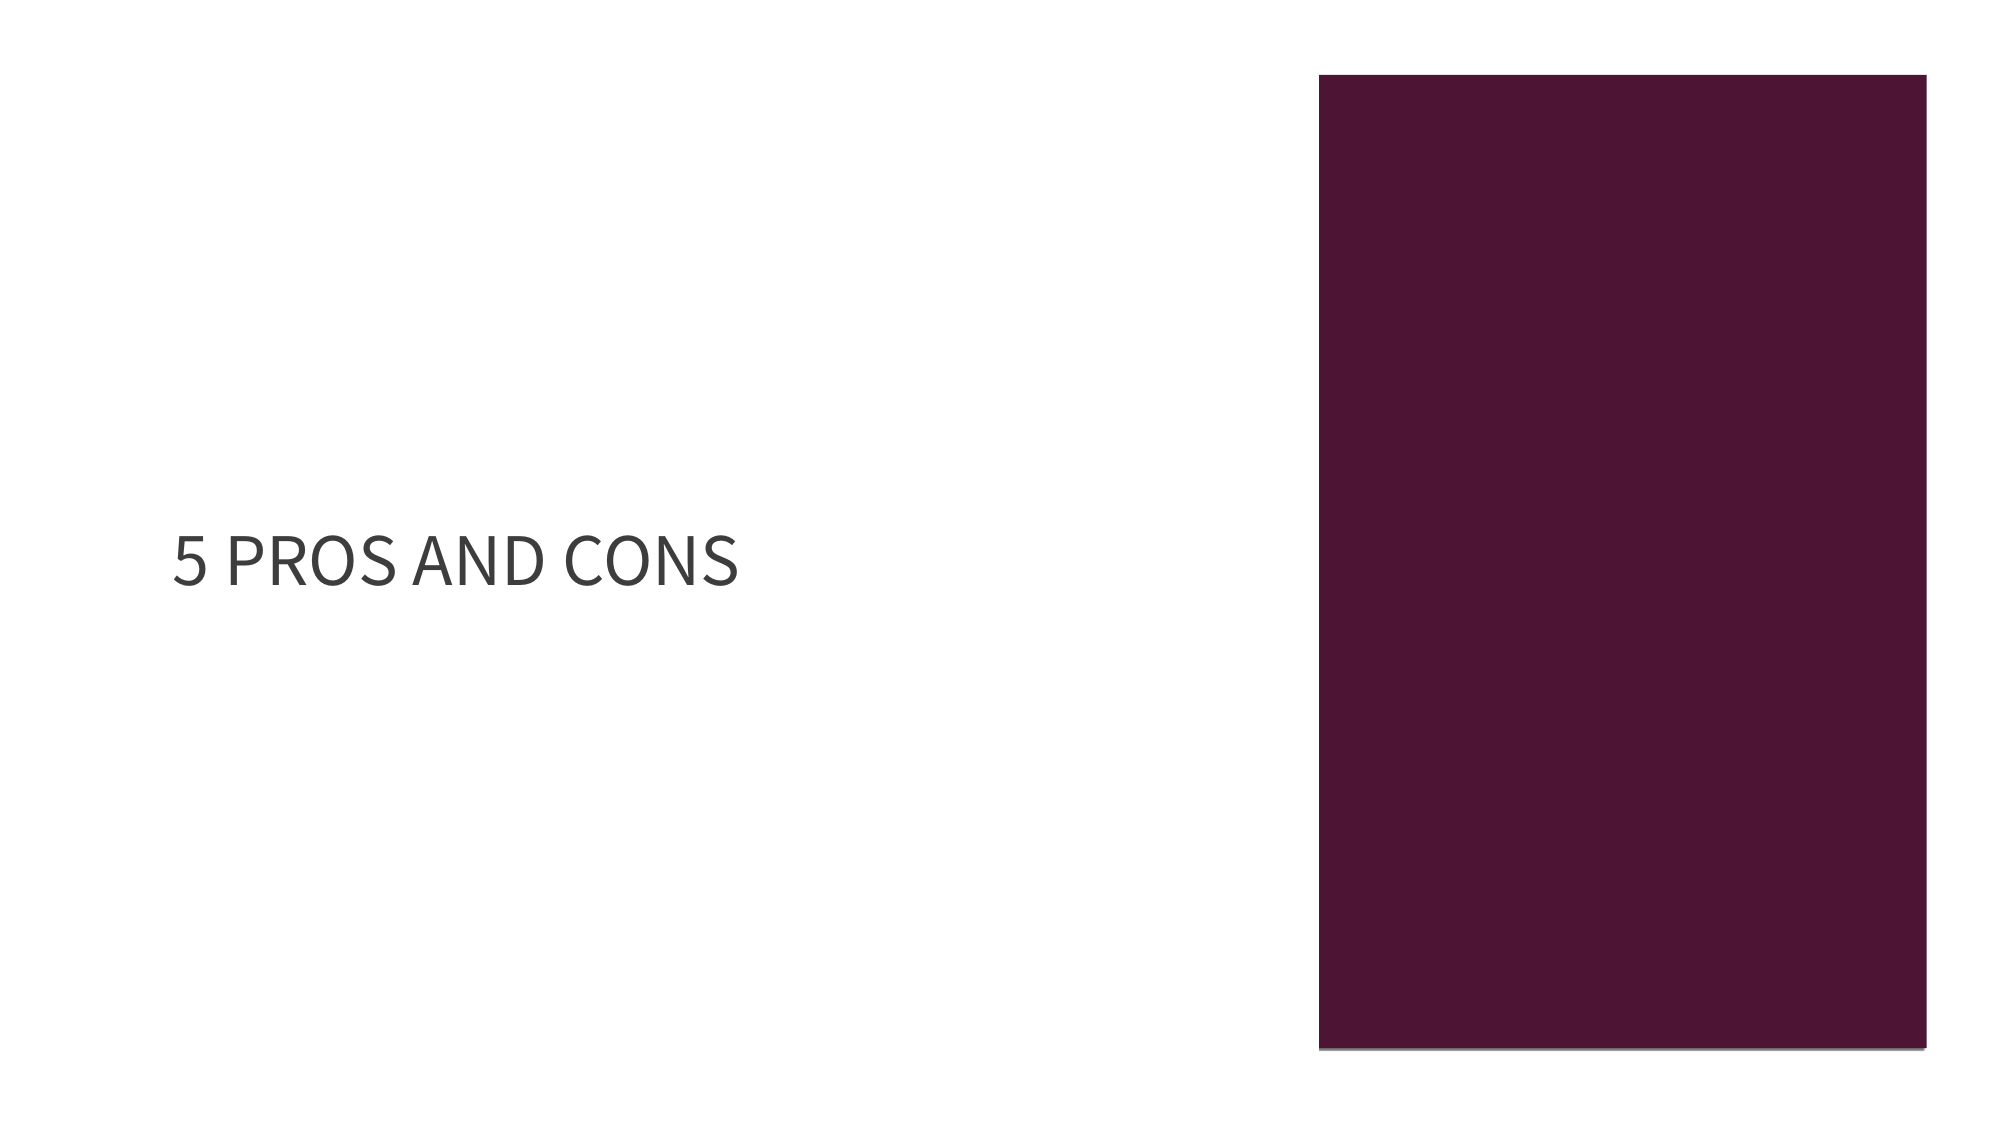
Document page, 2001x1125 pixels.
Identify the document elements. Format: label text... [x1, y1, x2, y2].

text_box [0, 0, 2000, 1125]
title 5 pros and cons [157, 164, 1319, 952]
